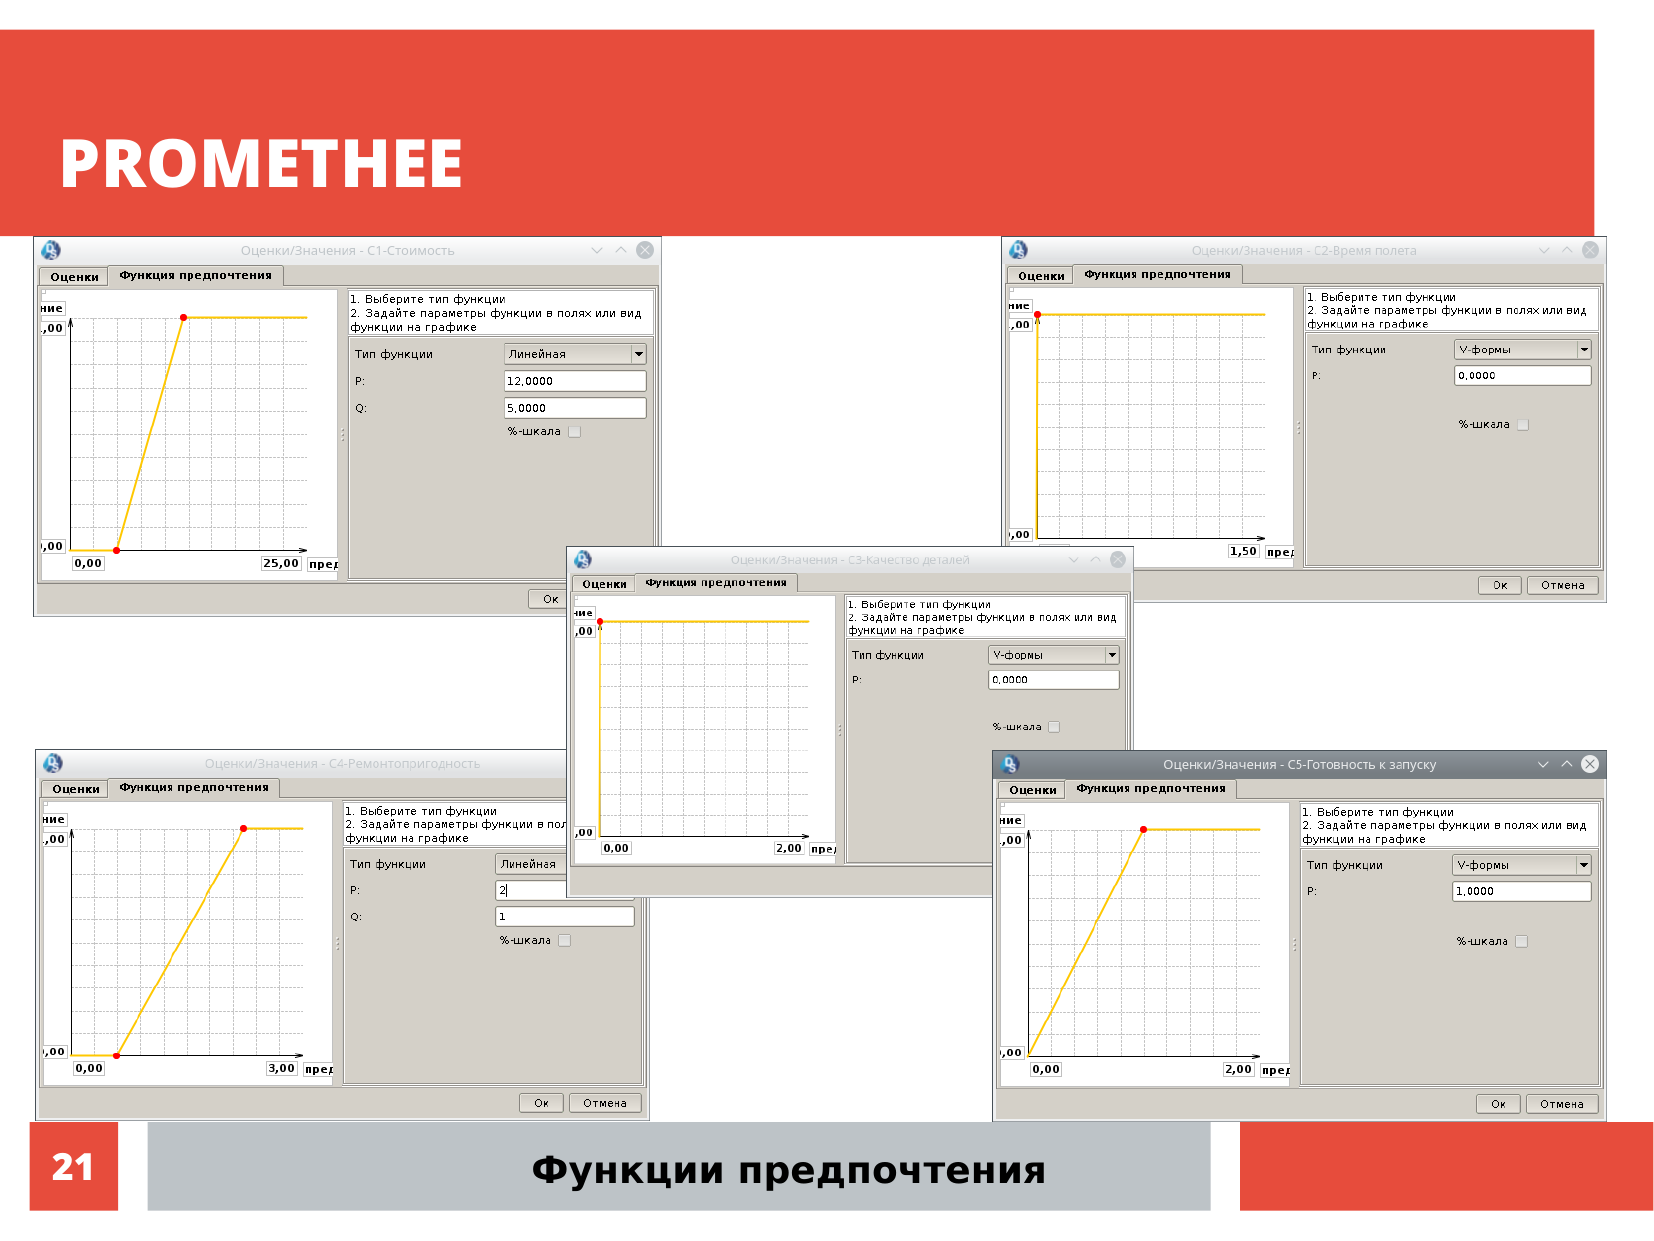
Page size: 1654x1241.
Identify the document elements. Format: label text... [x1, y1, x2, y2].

title Функции предпочтения [531, 1120, 1394, 1192]
title PROMETHEE [59, 59, 1595, 207]
picture [33, 236, 1607, 1123]
